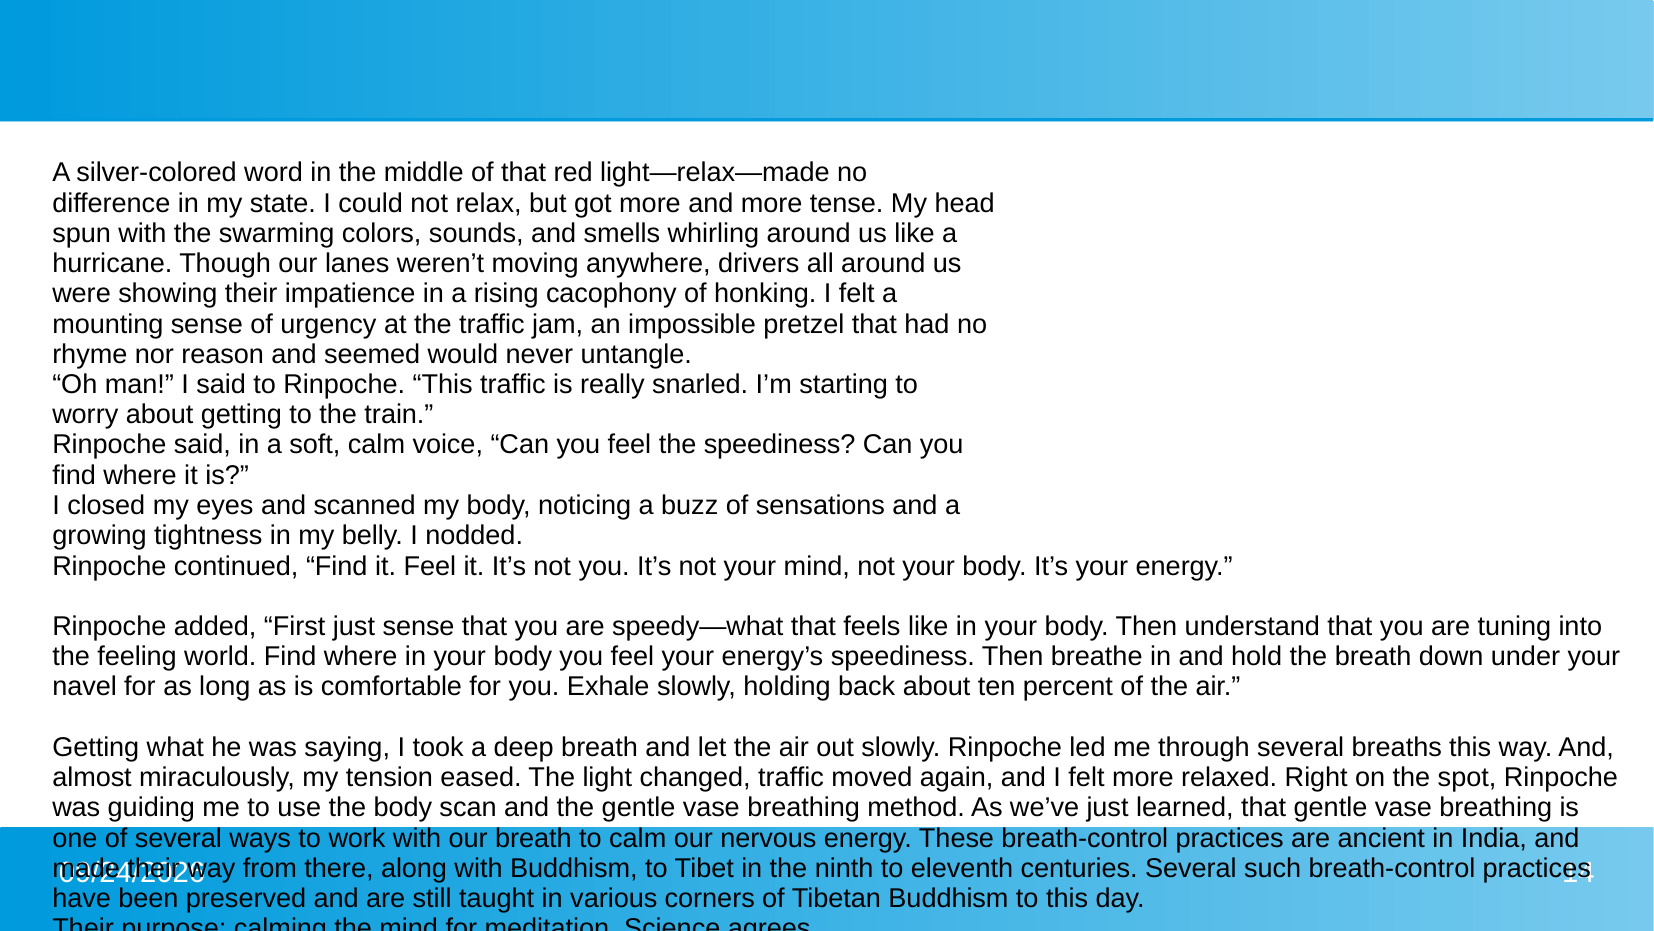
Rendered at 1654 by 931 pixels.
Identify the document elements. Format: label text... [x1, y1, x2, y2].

text_box A silver-colored word in the middle of that red light—relax—made no difference in my state. I could not relax, but got more and more tense. My head spun with the swarming colors, sounds, and smells whirling around us like a hurricane. Though our lanes weren’t moving anywhere, drivers all around us were showing their impatience in a rising cacophony of honking. I felt a mounting sense of urgency at the traffic jam, an impossible pretzel that had no rhyme nor reason and seemed would never untangle. “Oh man!” I said to Rinpoche. “This traffic is really snarled. I’m starting to worry about getting to the train.” Rinpoche said, in a soft, calm voice, “Can you feel the speediness? Can you find where it is?” I closed my eyes and scanned my body, noticing a buzz of sensations and a growing tightness in my belly. I nodded. Rinpoche continued, “Find it. Feel it. It’s not you. It’s not your mind, not your body. It’s your energy.” Rinpoche added, “First just sense that you are speedy—what that feels like in your body. Then understand that you are tuning into the feeling world. Find where in your body you feel your energy’s speediness. Then breathe in and hold the breath down under your navel for as long as is comfortable for you. Exhale slowly, holding back about ten percent of the air.” Getting what he was saying, I took a deep breath and let the air out slowly. Rinpoche led me through several breaths this way. And, almost miraculously, my tension eased. The light changed, traffic moved again, and I felt more relaxed. Right on the spot, Rinpoche was guiding me to use the body scan and the gentle vase breathing method. As we’ve just learned, that gentle vase breathing is one of several ways to work with our breath to calm our nervous energy. These breath-control practices are ancient in India, and made their way from there, along with Buddhism, to Tibet in the ninth to eleventh centuries. Several such breath-control practices have been preserved and are still taught in various corners of Tibetan Buddhism to this day. Their purpose: calming the mind for meditation. Science agrees. It turns out there is sound research showing the power of these breath methods. In recent decades scientists have turned their attention to such breath- [37, 150, 1651, 931]
